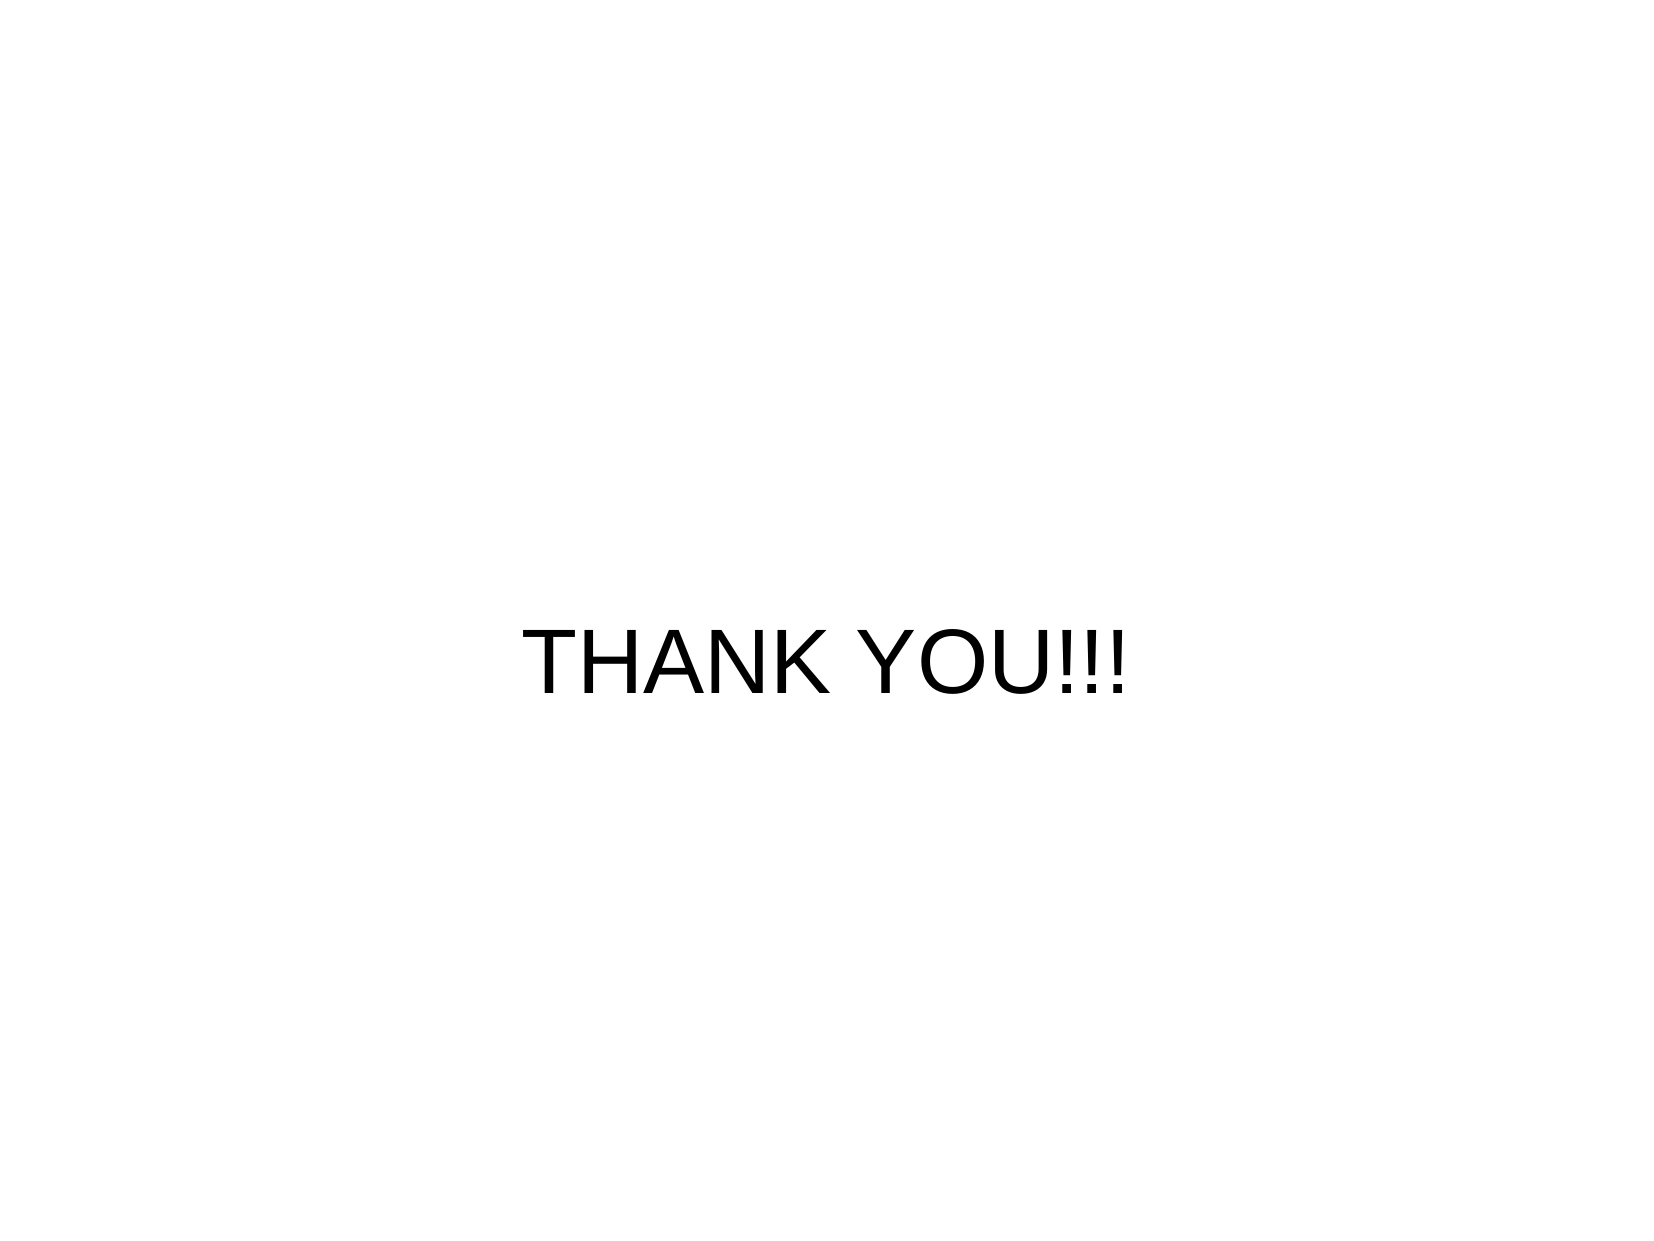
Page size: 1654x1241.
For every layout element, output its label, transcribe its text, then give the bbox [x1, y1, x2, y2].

title THANK YOU!!! [82, 49, 1571, 1241]
